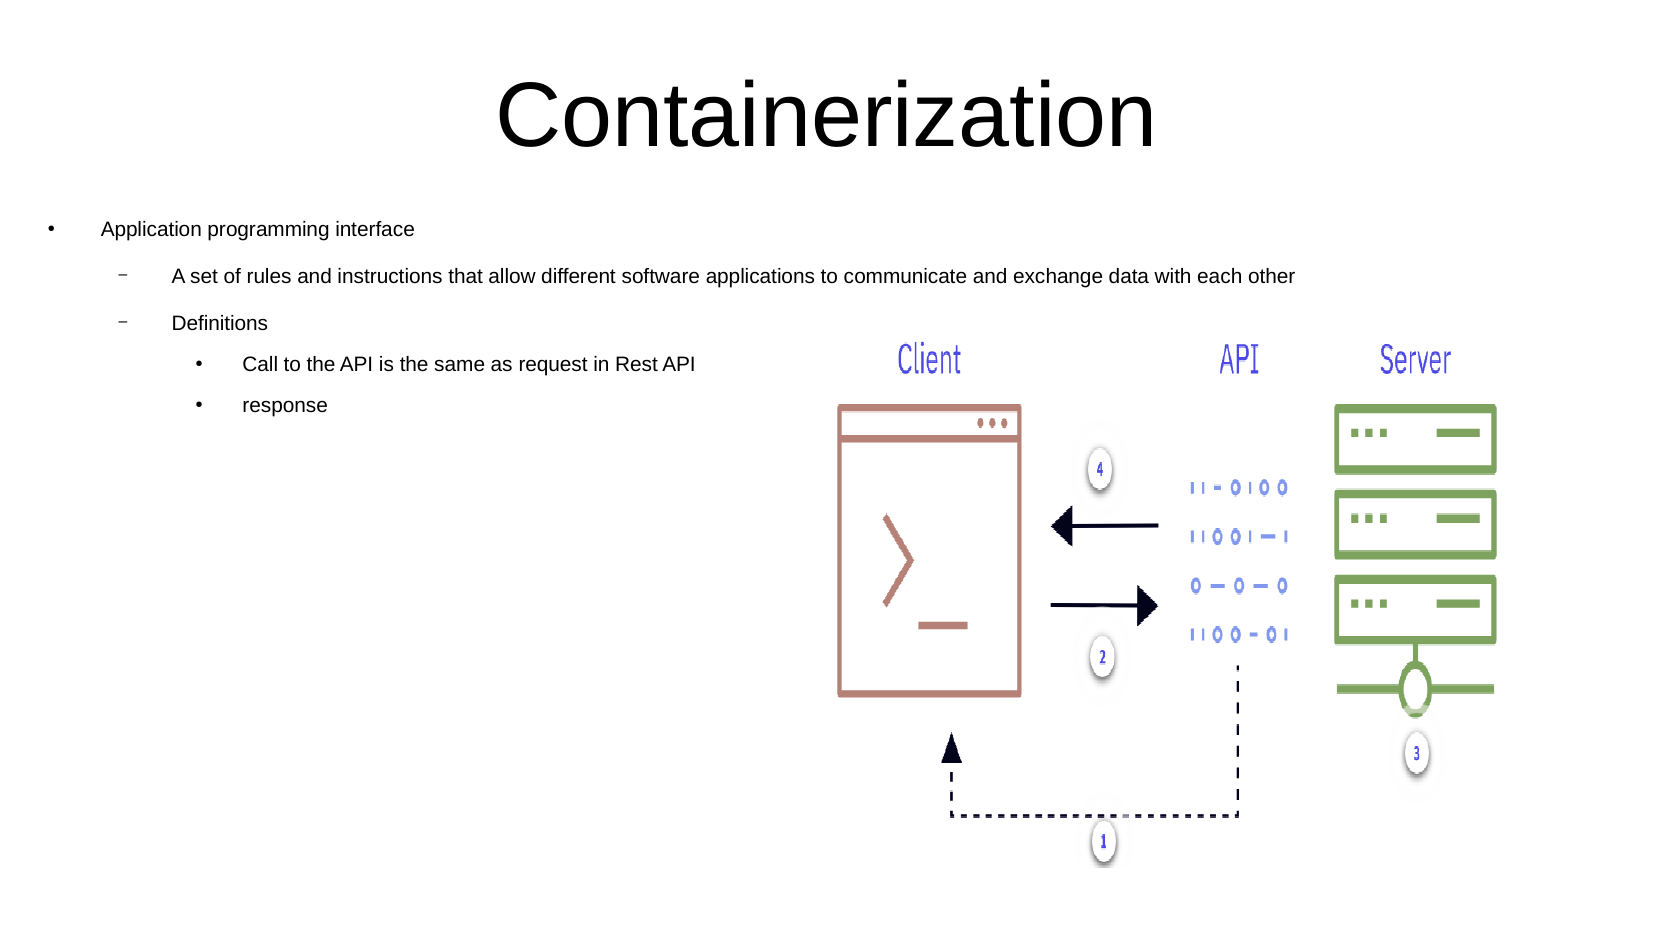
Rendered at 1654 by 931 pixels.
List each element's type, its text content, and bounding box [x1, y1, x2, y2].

list Application programming interface A set of rules and instructions that allow different software applications to communicate and exchange data with each other Definitions Call to the API is the same as request in Rest API response [30, 217, 1571, 901]
title Containerization [82, 37, 1571, 193]
picture [810, 329, 1516, 868]
